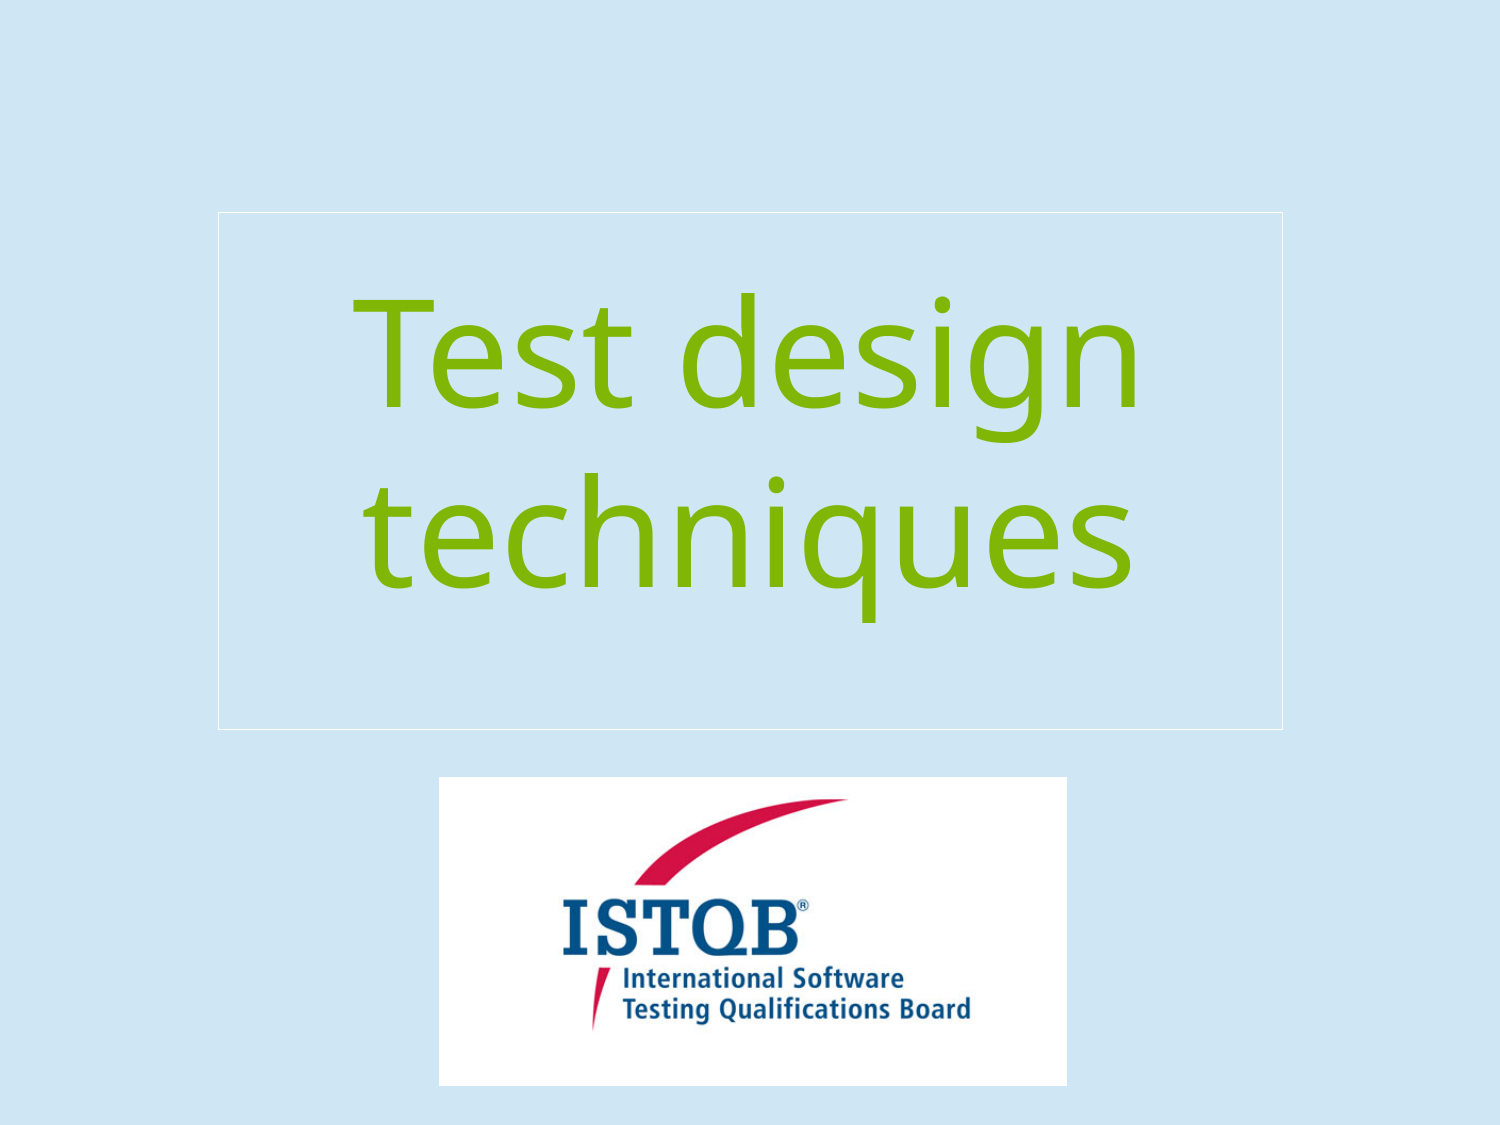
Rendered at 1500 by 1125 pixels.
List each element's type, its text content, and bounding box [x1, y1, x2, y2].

title Test design techniques [217, 249, 1283, 687]
picture [439, 777, 1067, 1086]
